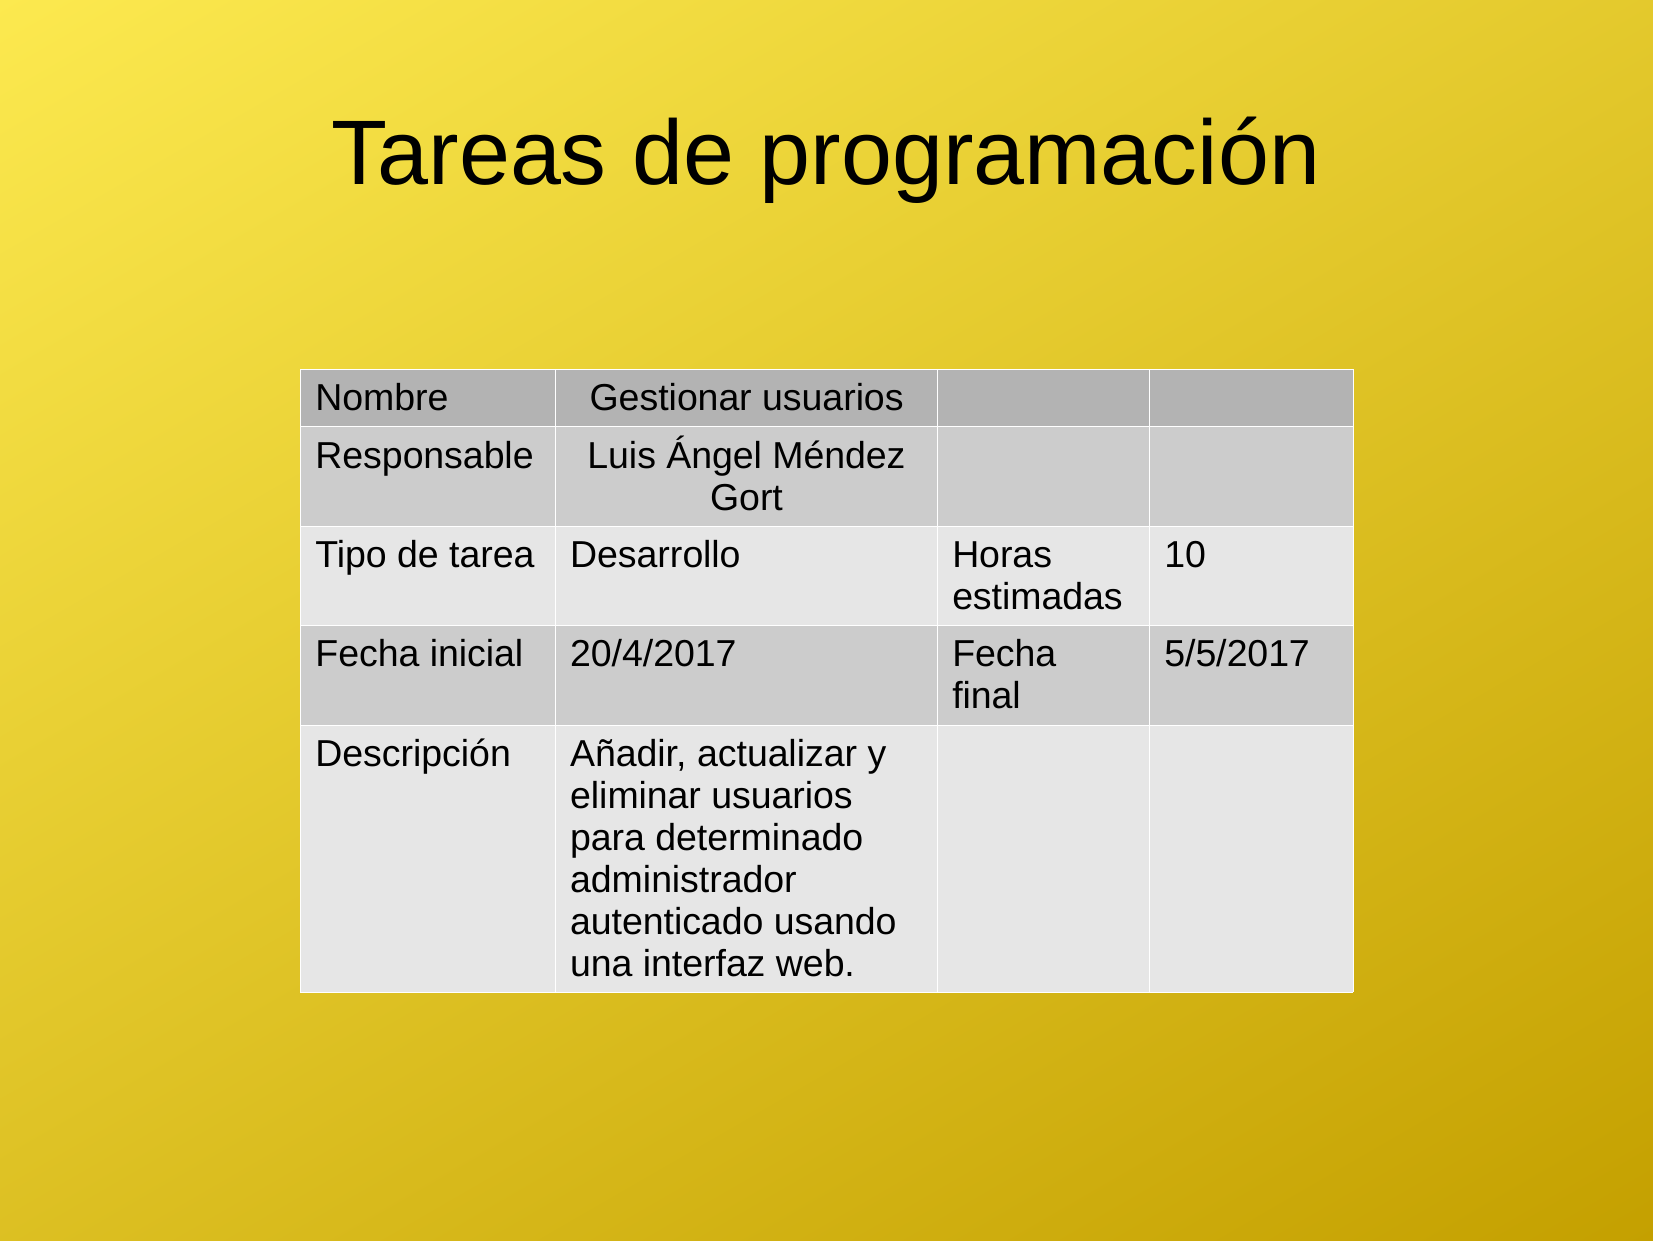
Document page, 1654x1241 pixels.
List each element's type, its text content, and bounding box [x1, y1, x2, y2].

table_cell [938, 427, 1149, 526]
table_cell Luis Ángel Méndez Gort [556, 427, 937, 526]
table_cell [1150, 427, 1353, 526]
table_header [1150, 370, 1353, 426]
table_header [938, 370, 1149, 426]
table_cell [1150, 726, 1353, 992]
title Tareas de programación [82, 49, 1571, 257]
table_cell Fecha inicial [301, 626, 555, 725]
table_header Nombre [301, 370, 555, 426]
table_cell Desarrollo [556, 527, 937, 625]
table_cell Responsable [301, 427, 555, 526]
table_cell Horas estimadas [938, 527, 1149, 625]
table_cell [938, 726, 1149, 992]
table_cell 5/5/2017 [1150, 626, 1353, 725]
table_cell 20/4/2017 [556, 626, 937, 725]
table_cell 10 [1150, 527, 1353, 625]
table_header Gestionar usuarios [556, 370, 937, 426]
table_cell Tipo de tarea [301, 527, 555, 625]
table_cell Fecha final [938, 626, 1149, 725]
table_cell Descripción [301, 726, 555, 992]
table_cell Añadir, actualizar y eliminar usuarios para determinado administrador autenticado usando una interfaz web. [556, 726, 937, 992]
